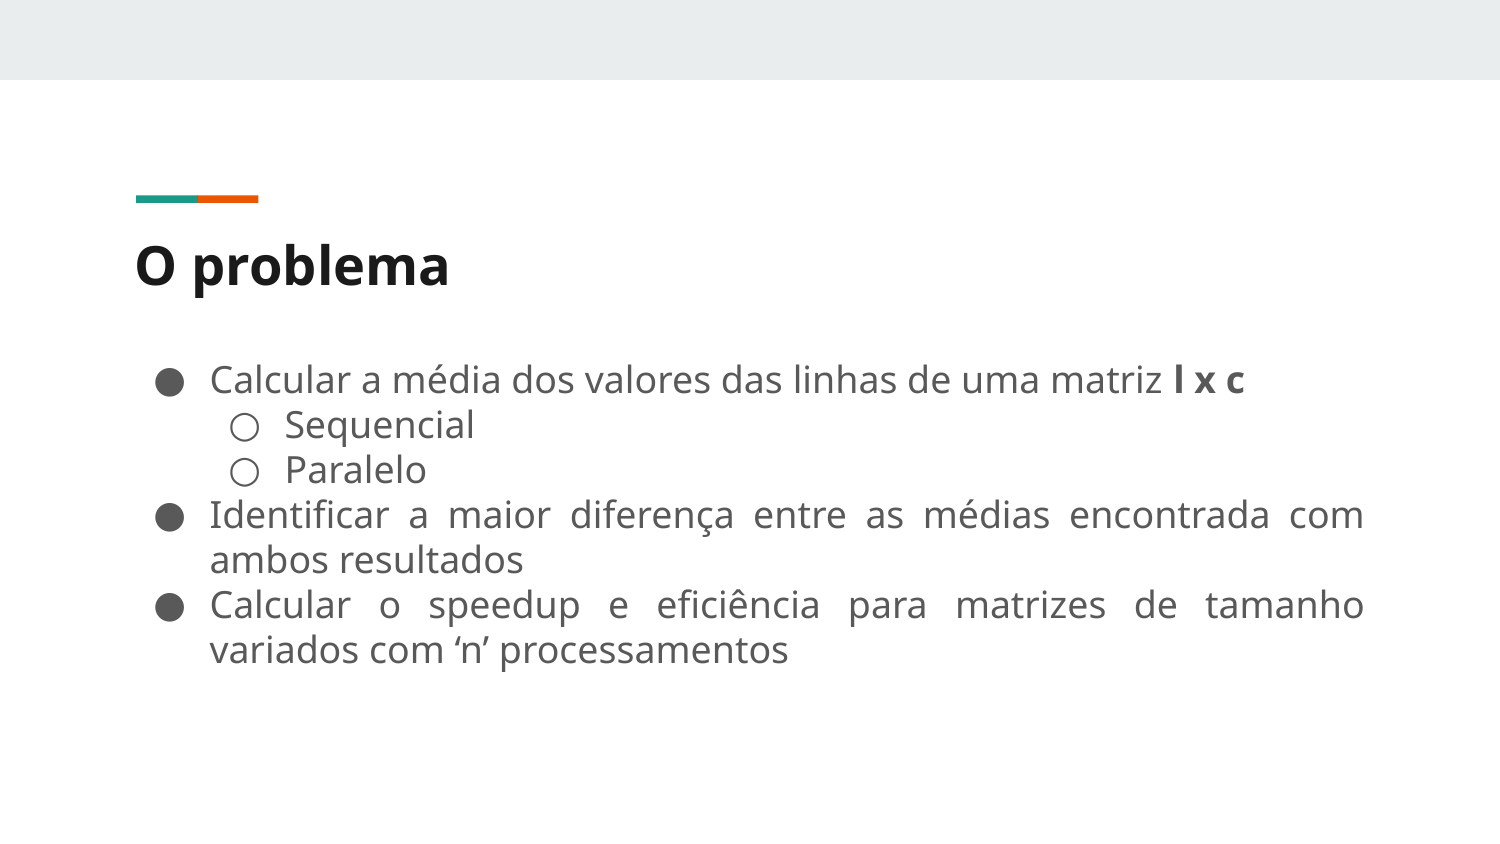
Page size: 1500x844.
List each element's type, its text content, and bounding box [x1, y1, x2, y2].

list Calcular a média dos valores das linhas de uma matriz l x c Sequencial Paralelo Identificar a maior diferença entre as médias encontrada com ambos resultados Calcular o speedup e eficiência para matrizes de tamanho variados com ‘n’ processamentos [119, 341, 1381, 712]
title O problema [119, 216, 1381, 305]
